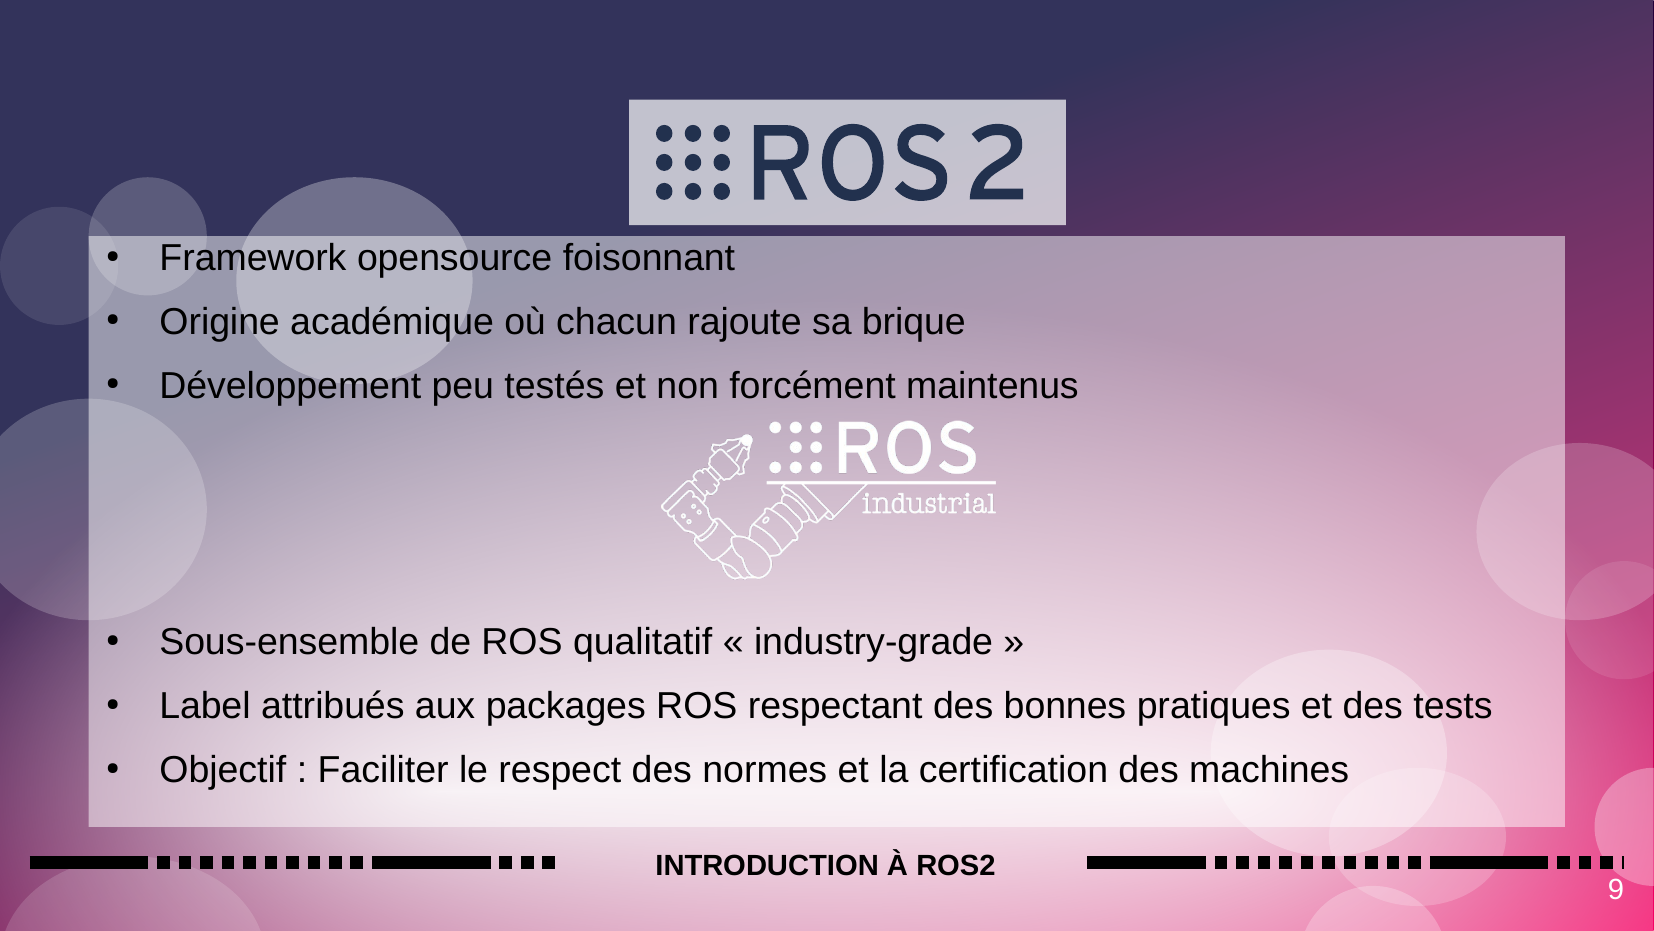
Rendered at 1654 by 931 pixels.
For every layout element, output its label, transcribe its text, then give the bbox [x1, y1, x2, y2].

picture [661, 420, 996, 580]
picture [629, 99, 1066, 226]
list Framework opensource foisonnant Origine académique où chacun rajoute sa brique Développement peu testés et non forcément maintenus Sous-ensemble de ROS qualitatif « industry-grade » Label attribués aux packages ROS respectant des bonnes pratiques et des tests Objectif : Faciliter le respect des normes et la certification des machines [88, 236, 1565, 827]
